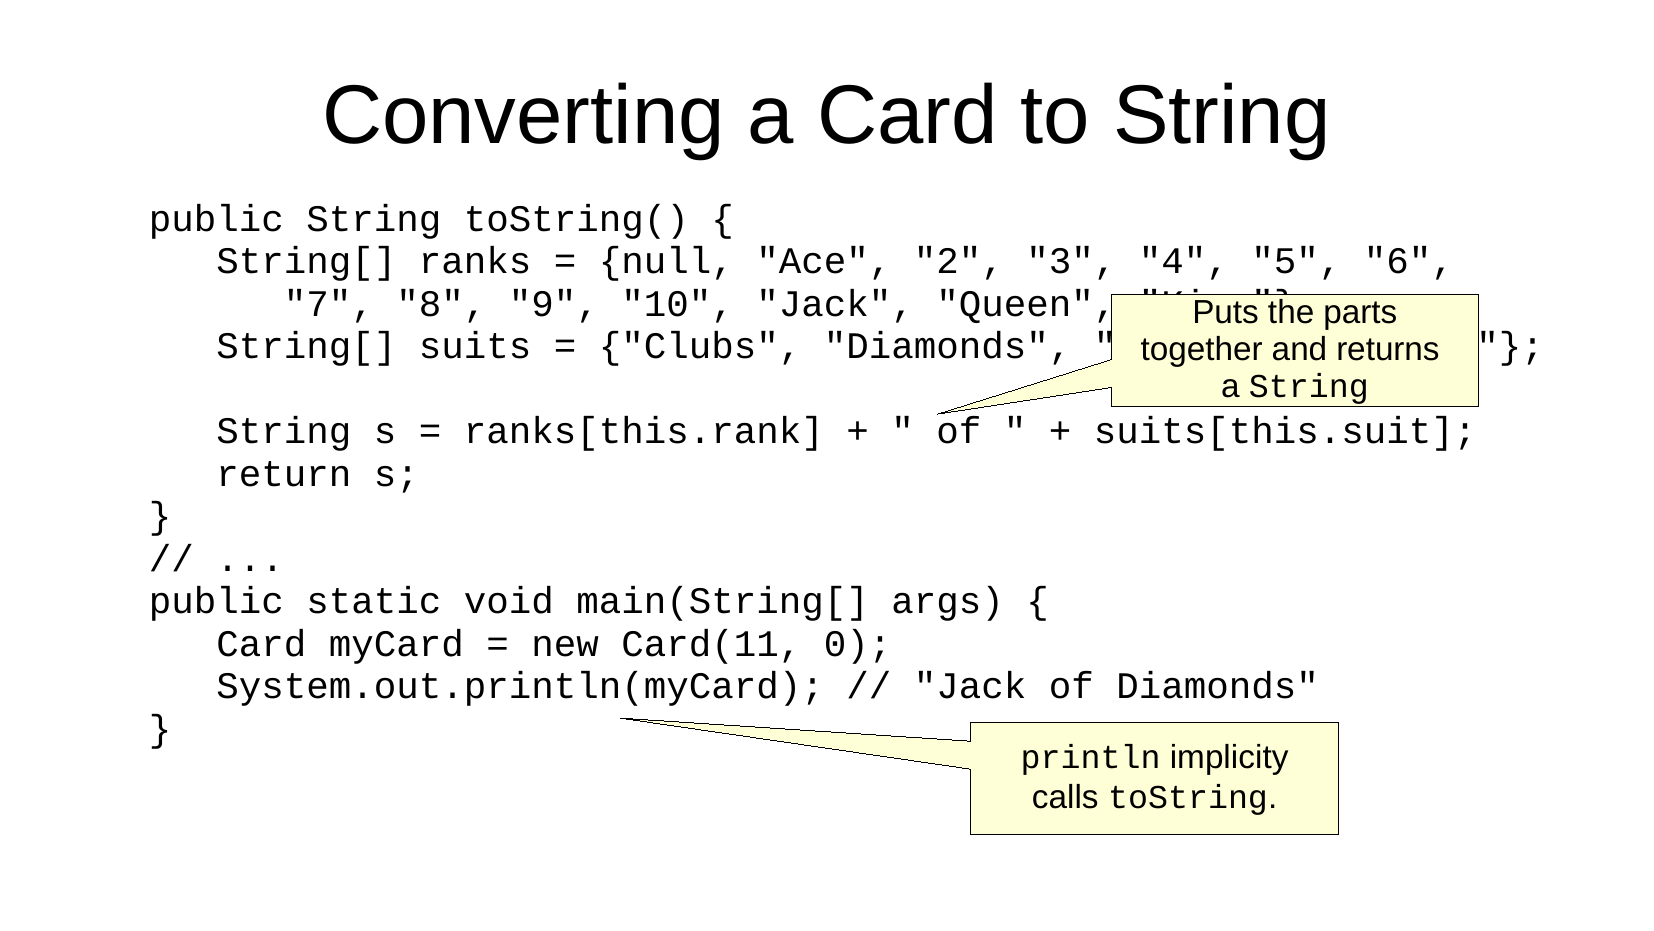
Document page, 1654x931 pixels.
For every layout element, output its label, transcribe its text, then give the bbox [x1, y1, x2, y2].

text_box println implicity calls toString. [620, 718, 1339, 835]
text_box public String toString() { String[] ranks = {null, "Ace", "2", "3", "4", "5", "6", "7", "8", "9", "10", "Jack", "Queen", "King"}; String[] suits = {"Clubs", "Diamonds", "Hearts", "Spades"}; String s = ranks[this.rank] + " of " + suits[this.suit]; return s; } // ... public static void main(String[] args) { Card myCard = new Card(11, 0); System.out.println(myCard); // "Jack of Diamonds" } [134, 192, 1559, 760]
text_box Puts the parts together and returns a String [937, 294, 1479, 415]
title Converting a Card to String [82, 37, 1571, 193]
